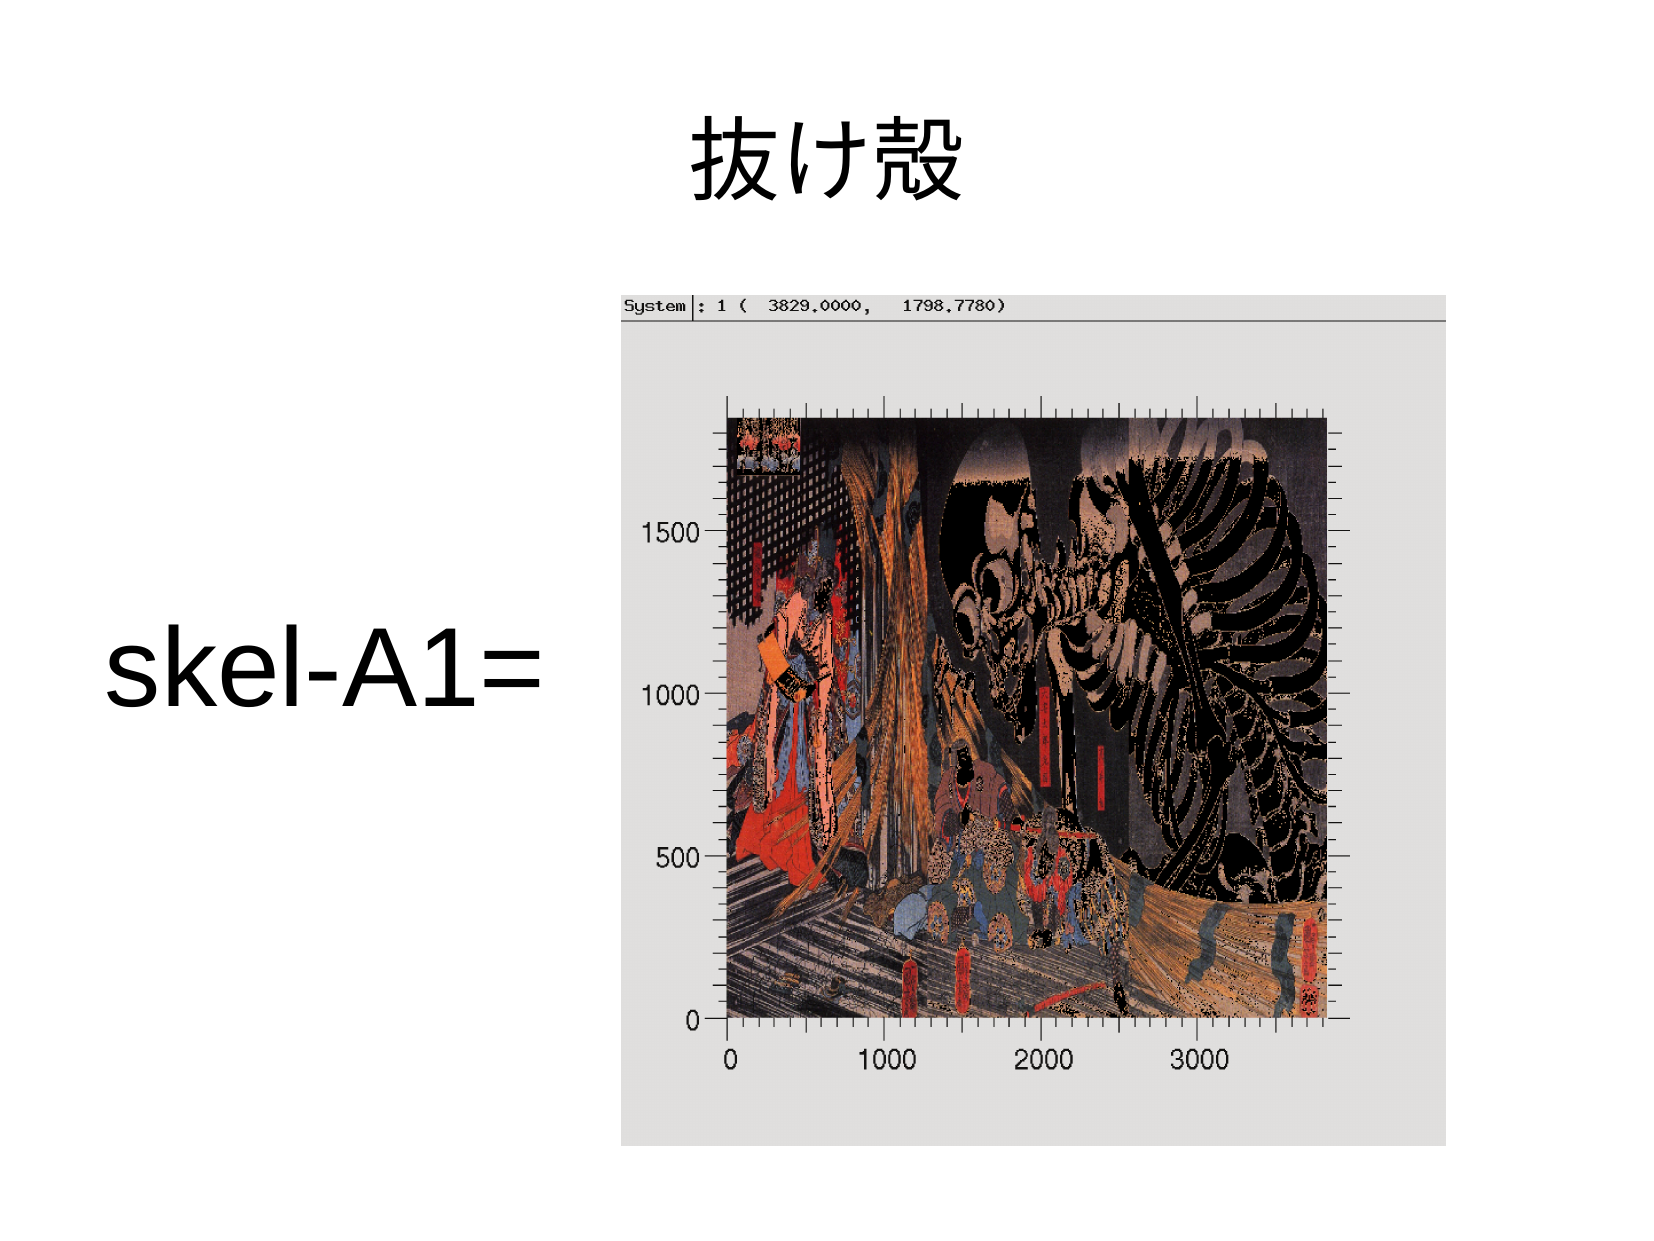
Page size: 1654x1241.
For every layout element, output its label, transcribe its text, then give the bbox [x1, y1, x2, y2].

text_box skel-A1= [90, 590, 561, 731]
title 抜け殻 [82, 56, 1571, 249]
picture [621, 295, 1447, 1147]
